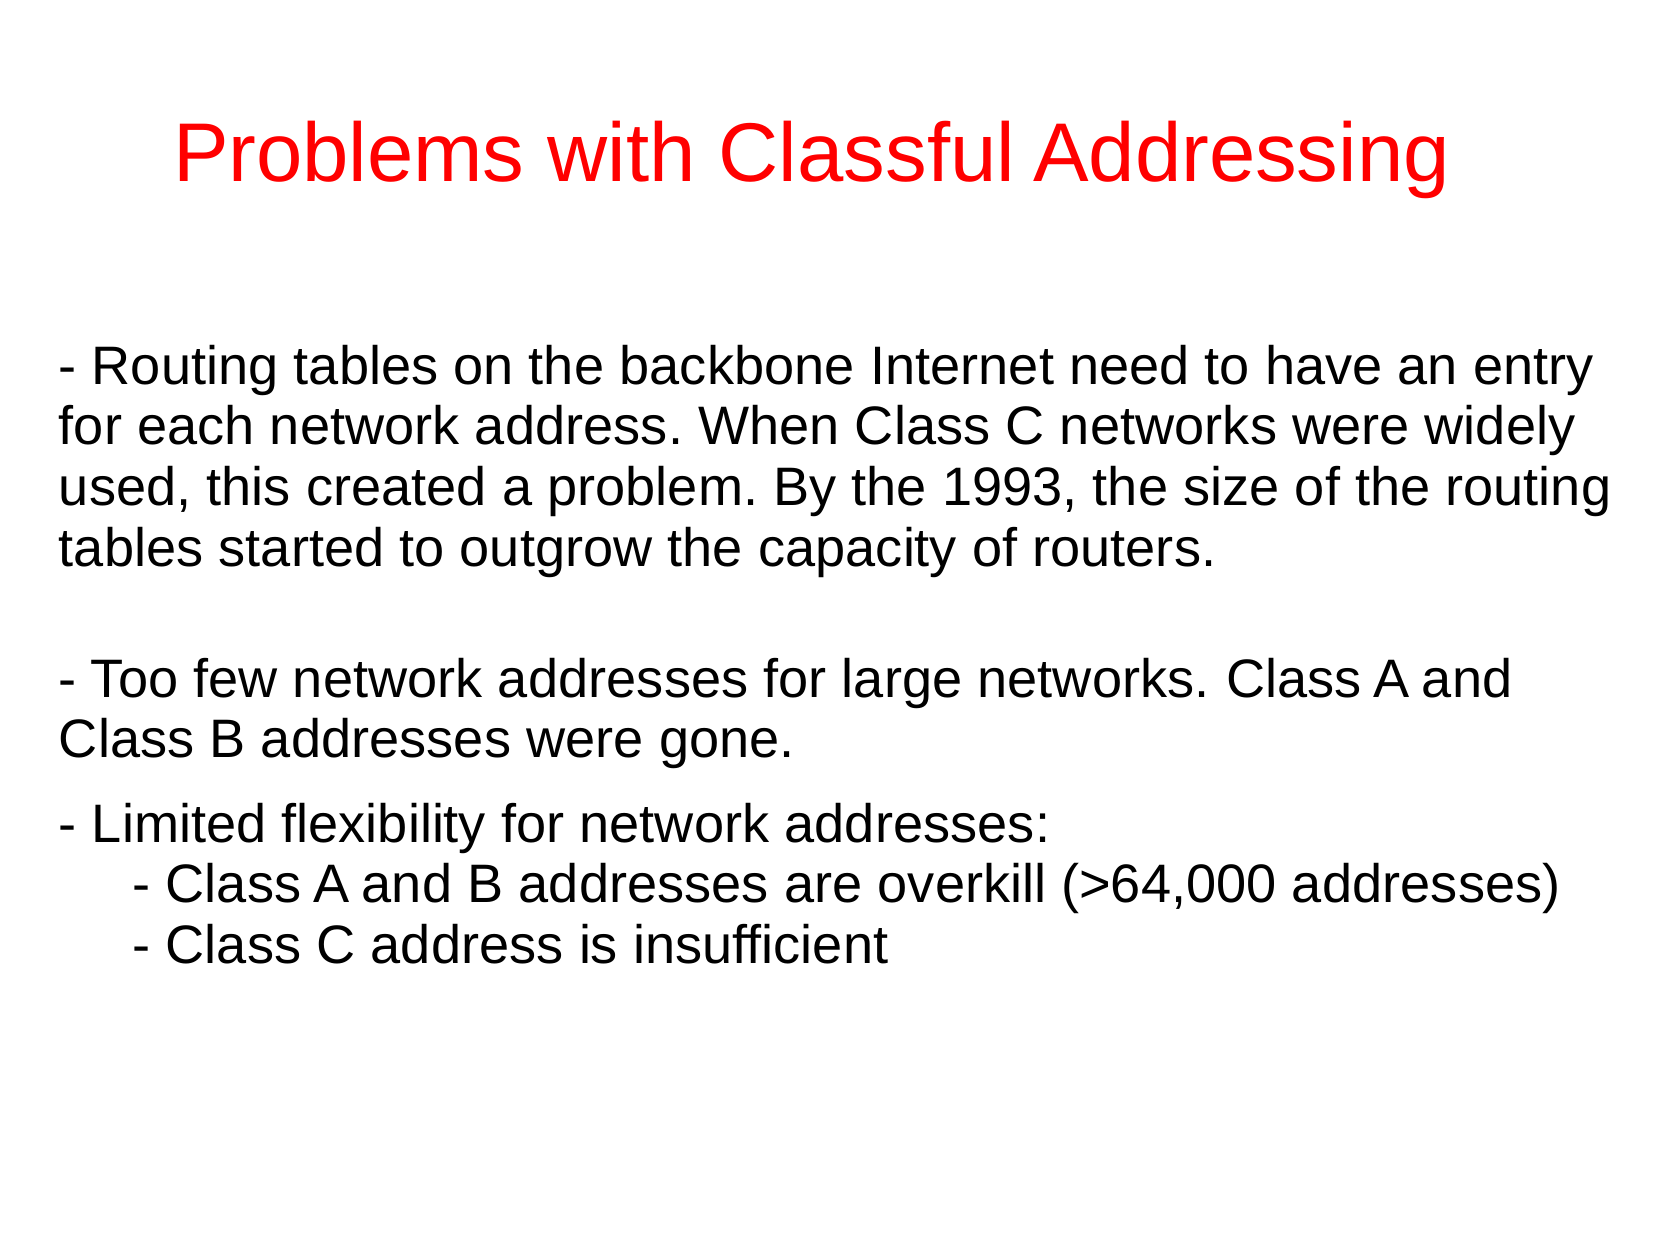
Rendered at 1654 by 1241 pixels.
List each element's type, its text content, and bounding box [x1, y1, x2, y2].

text_box - Routing tables on the backbone Internet need to have an entry for each network address. When Class C networks were widely used, this created a problem. By the 1993, the size of the routing tables started to outgrow the capacity of routers. - Too few network addresses for large networks. Class A and Class B addresses were gone. - Limited flexibility for network addresses: - Class A and B addresses are overkill (>64,000 addresses) - Class C address is insufficient [59, 335, 1625, 978]
title Problems with Classful Addressing [0, 49, 1654, 257]
